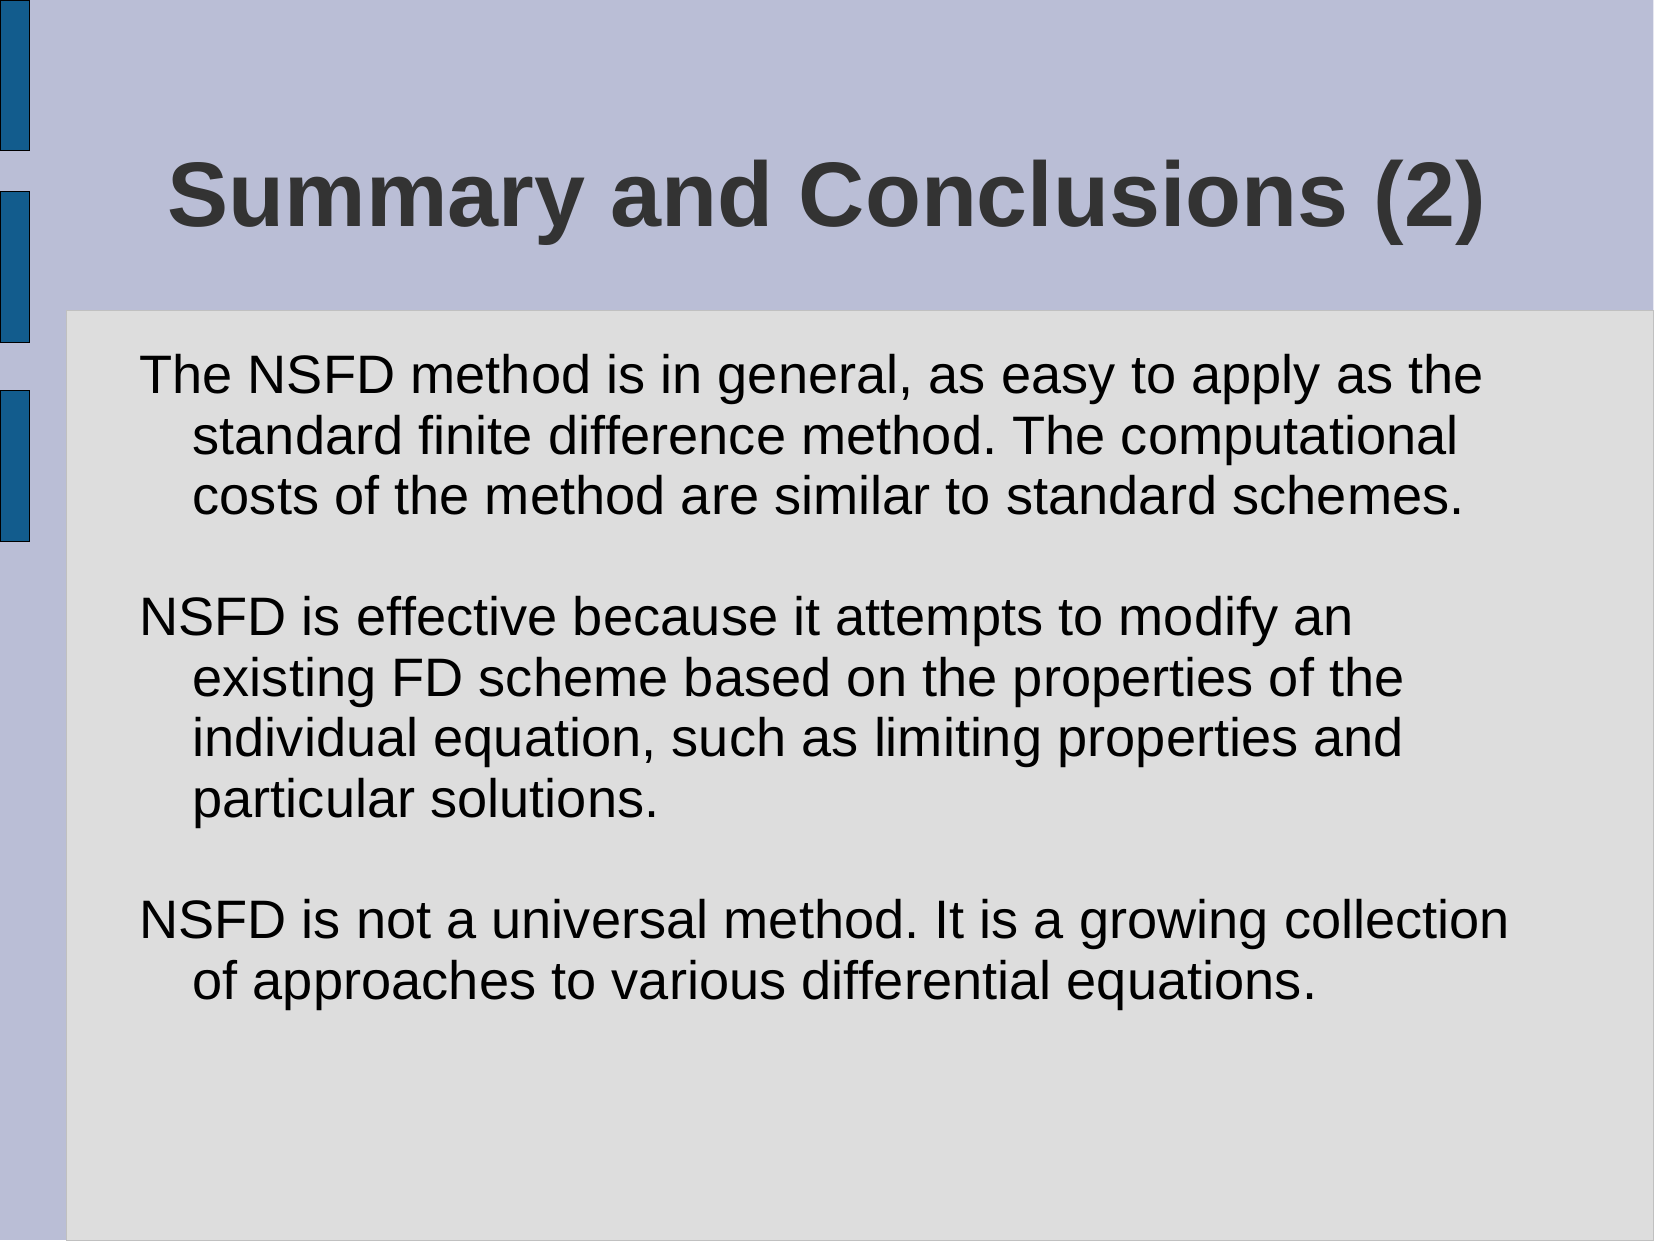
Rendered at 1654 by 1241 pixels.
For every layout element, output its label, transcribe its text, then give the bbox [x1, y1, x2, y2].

list The NSFD method is in general, as easy to apply as the standard finite difference method. The computational costs of the method are similar to standard schemes. NSFD is effective because it attempts to modify an existing FD scheme based on the properties of the individual equation, such as limiting properties and particular solutions. NSFD is not a universal method. It is a growing collection of approaches to various differential equations. [121, 344, 1534, 1241]
title Summary and Conclusions (2) [121, 91, 1534, 299]
